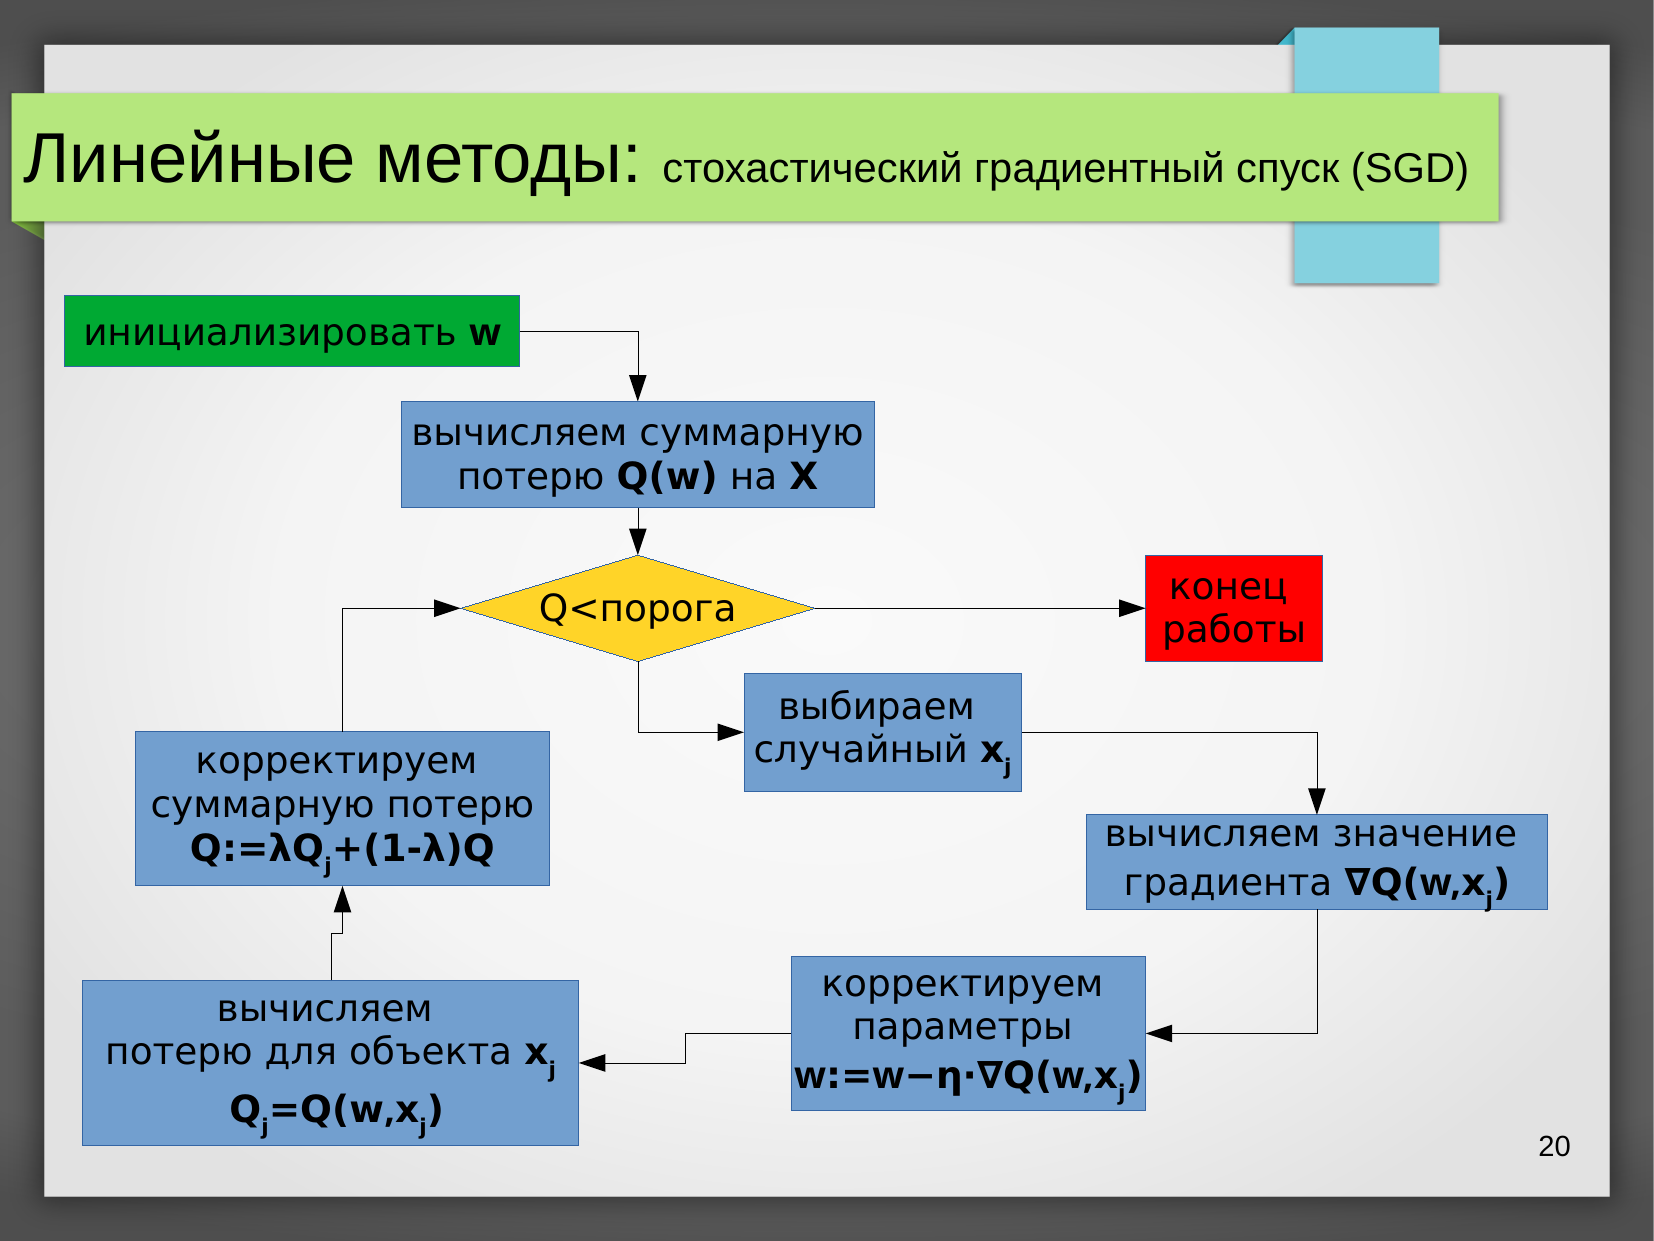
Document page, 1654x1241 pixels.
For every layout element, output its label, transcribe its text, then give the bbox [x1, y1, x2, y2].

text_box инициализировать w [64, 295, 520, 367]
picture [0, 0, 1654, 1241]
text_box корректируем суммарную потерю Q:=λQj+(1-λ)Q [135, 731, 550, 886]
title Линейные методы: стохастический градиентный спуск (SGD) [23, 99, 1501, 217]
text_box Q<порога [461, 555, 815, 662]
text_box вычисляем значение градиента ∇Q(w,xj) [1086, 814, 1548, 910]
text_box конец работы [1145, 555, 1323, 662]
text_box вычисляем суммарную потерю Q(w) на X [401, 401, 875, 508]
text_box выбираем случайный xj [744, 673, 1022, 792]
text_box корректируем параметры w:=w−η⋅∇Q(w,xj) [791, 956, 1146, 1111]
text_box вычисляем потерю для объекта xj Qj=Q(w,xj) [82, 980, 579, 1146]
